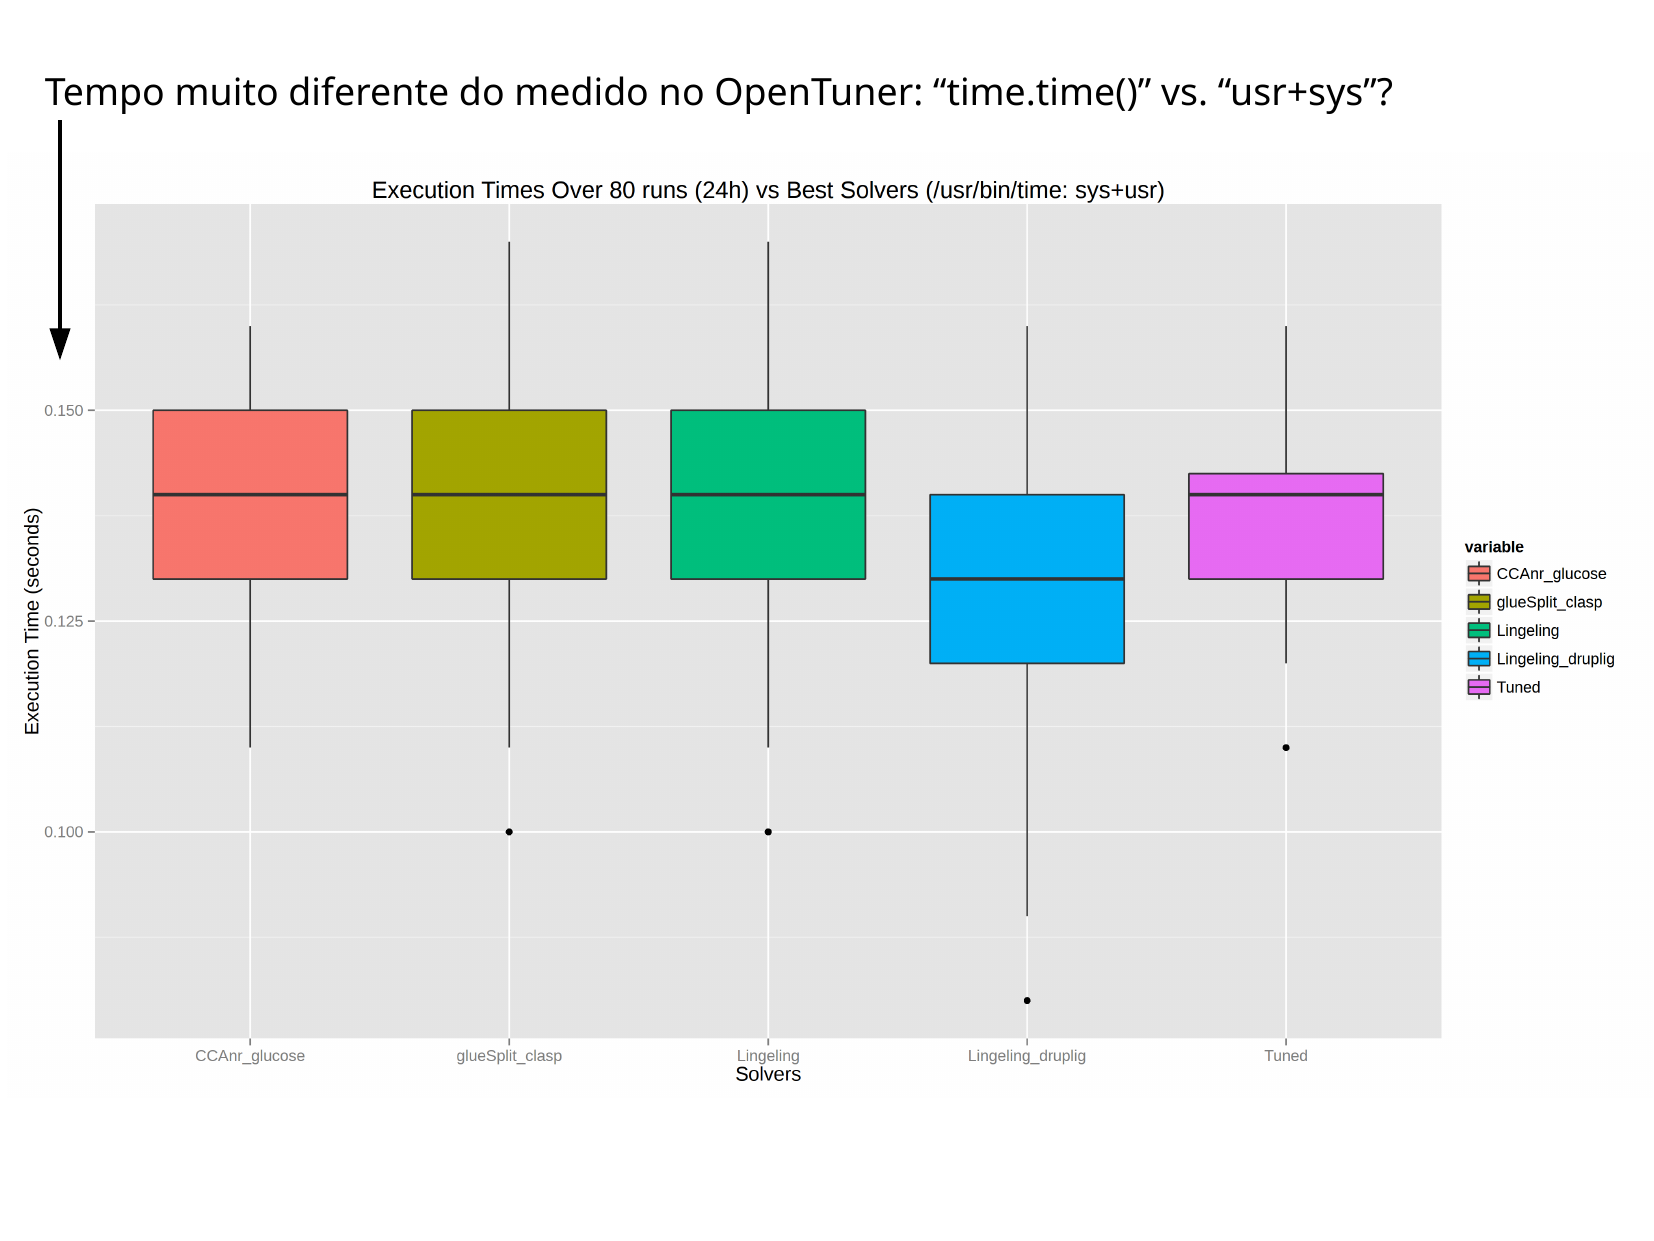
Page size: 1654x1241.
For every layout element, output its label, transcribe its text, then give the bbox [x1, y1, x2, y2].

text_box Tempo muito diferente do medido no OpenTuner: “time.time()” vs. “usr+sys”? [30, 57, 1268, 121]
picture [7, 152, 1654, 1098]
